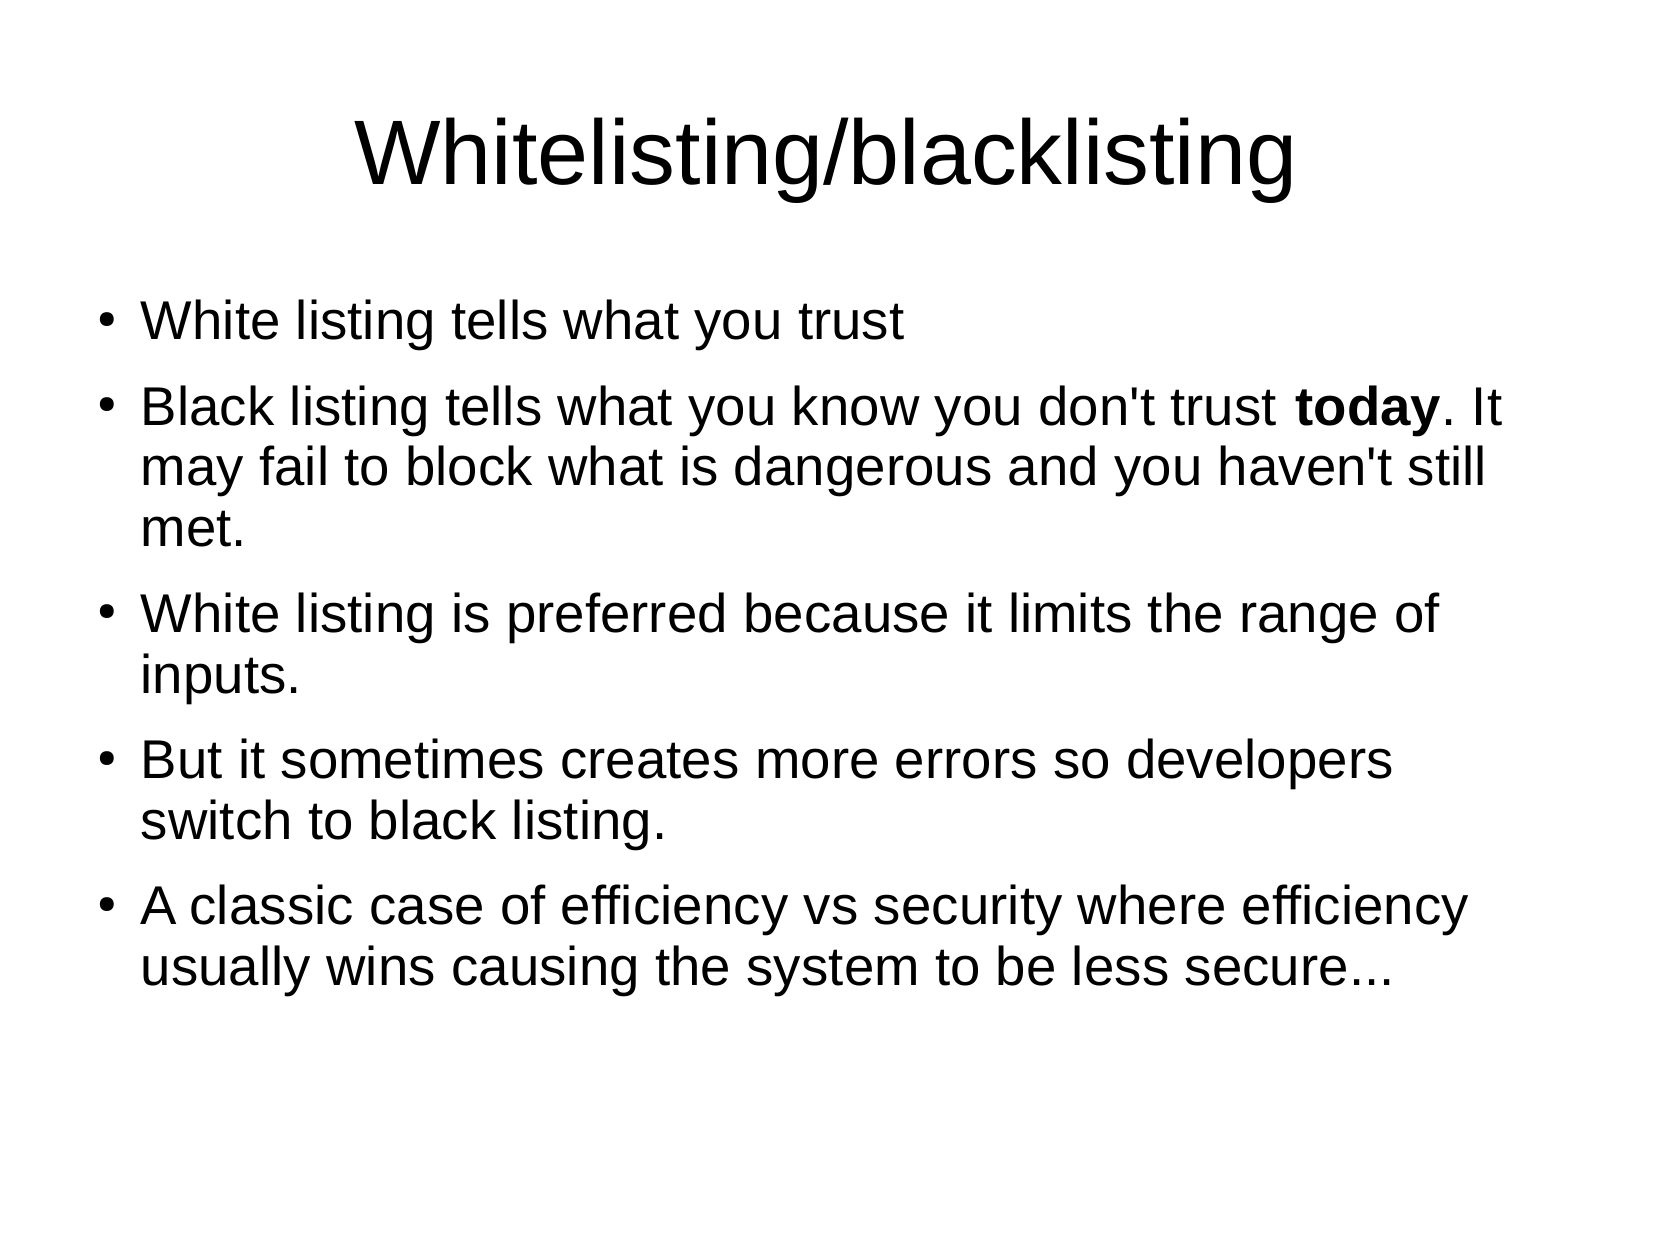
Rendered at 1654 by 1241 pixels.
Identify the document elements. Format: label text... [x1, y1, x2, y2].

title Whitelisting/blacklisting [82, 49, 1571, 257]
list White listing tells what you trust Black listing tells what you know you don't trust today. It may fail to block what is dangerous and you haven't still met. White listing is preferred because it limits the range of inputs. But it sometimes creates more errors so developers switch to black listing. A classic case of efficiency vs security where efficiency usually wins causing the system to be less secure... [82, 290, 1538, 1010]
